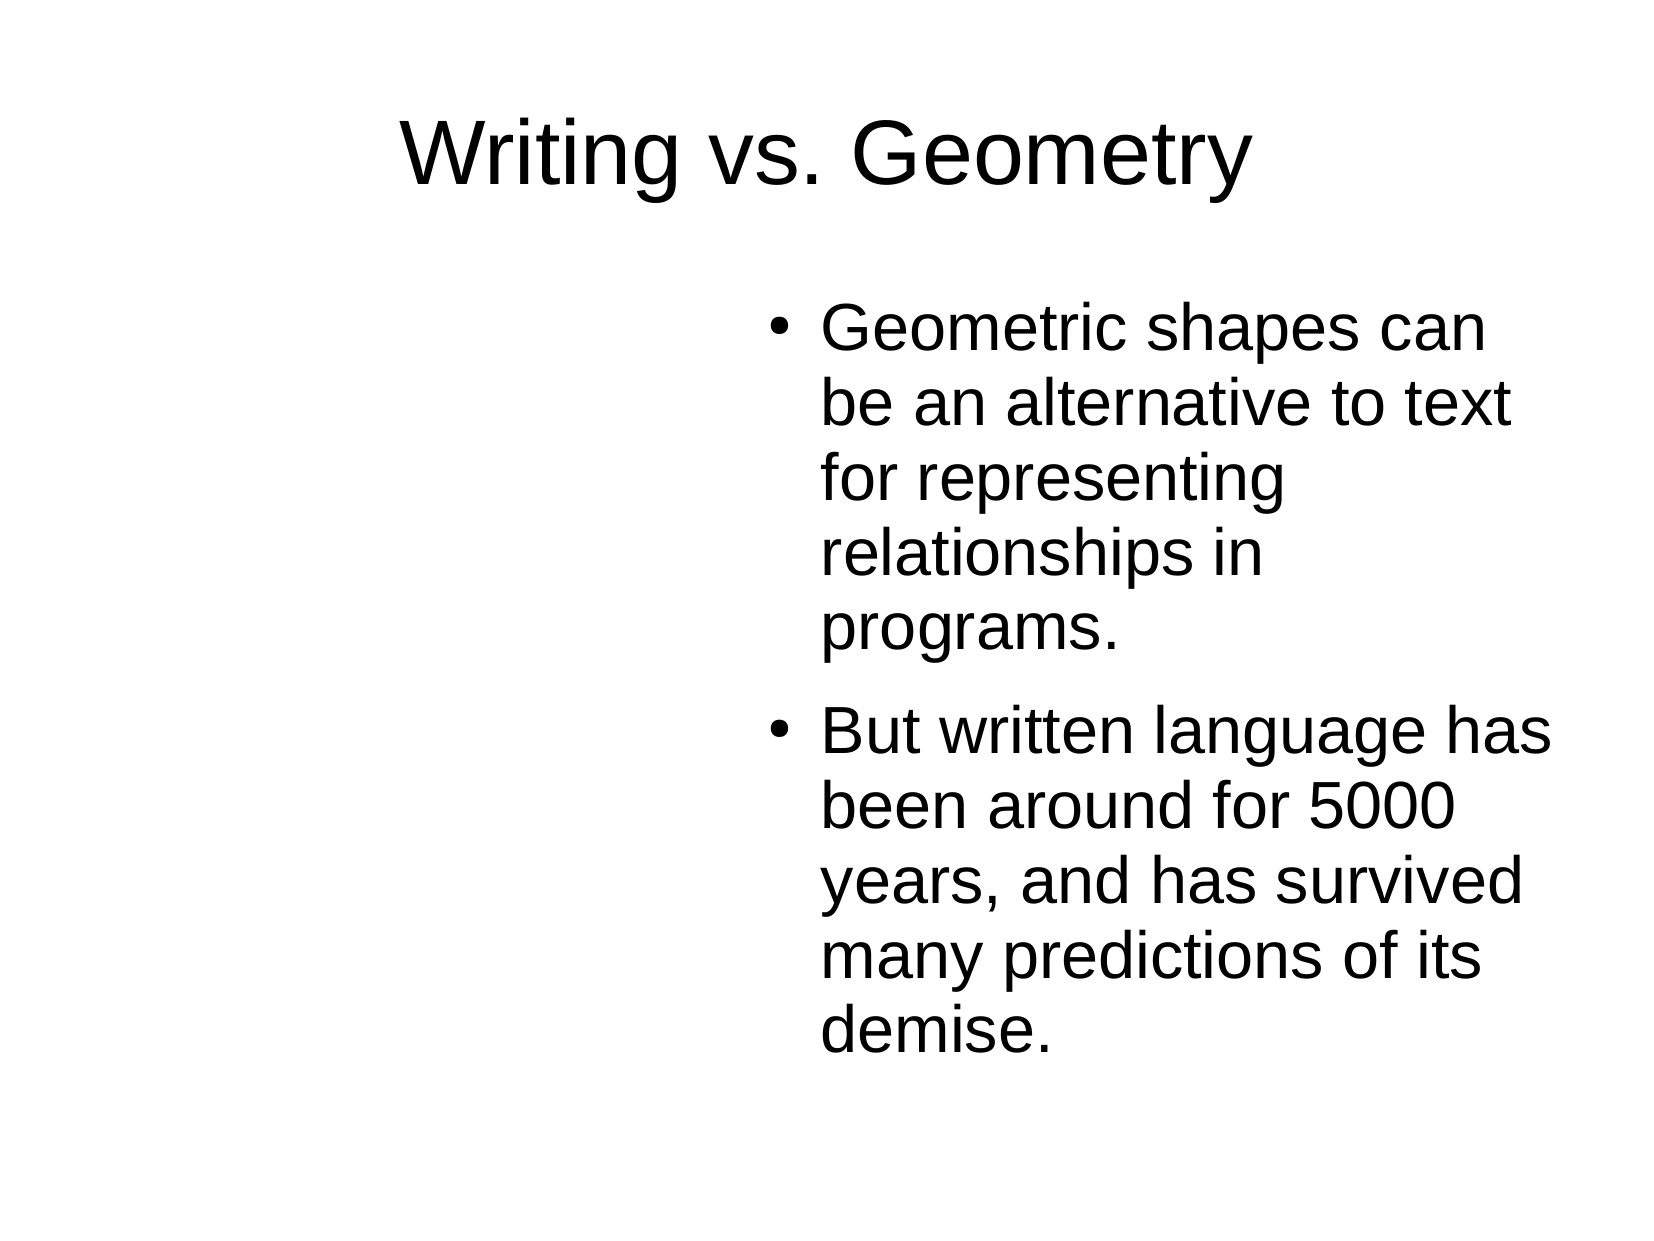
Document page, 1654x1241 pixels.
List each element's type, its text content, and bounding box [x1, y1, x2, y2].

list Geometric shapes can be an alternative to text for representing relationships in programs. But written language has been around for 5000 years, and has survived many predictions of its demise. [750, 290, 1572, 1109]
title Writing vs. Geometry [82, 49, 1571, 257]
